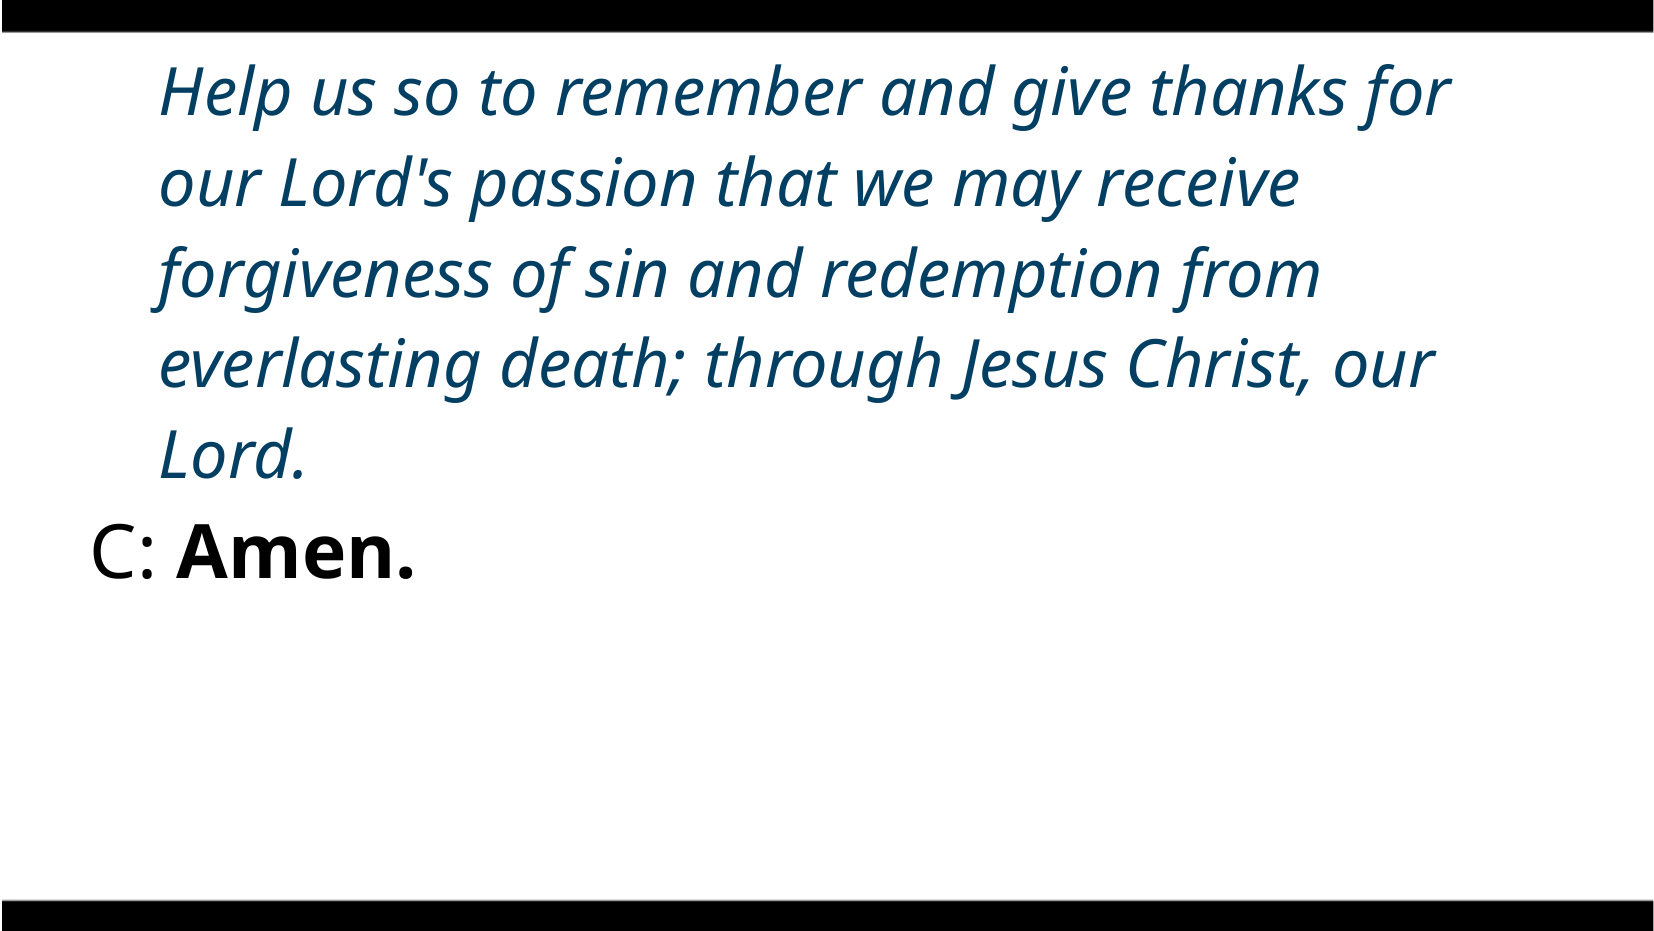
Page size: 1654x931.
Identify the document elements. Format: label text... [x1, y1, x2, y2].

picture [2, 0, 1654, 931]
text_box Help us so to remember and give thanks for our Lord's passion that we may receive forgiveness of sin and redemption from everlasting death; through Jesus Christ, our Lord. C: Amen. [75, 36, 1576, 596]
